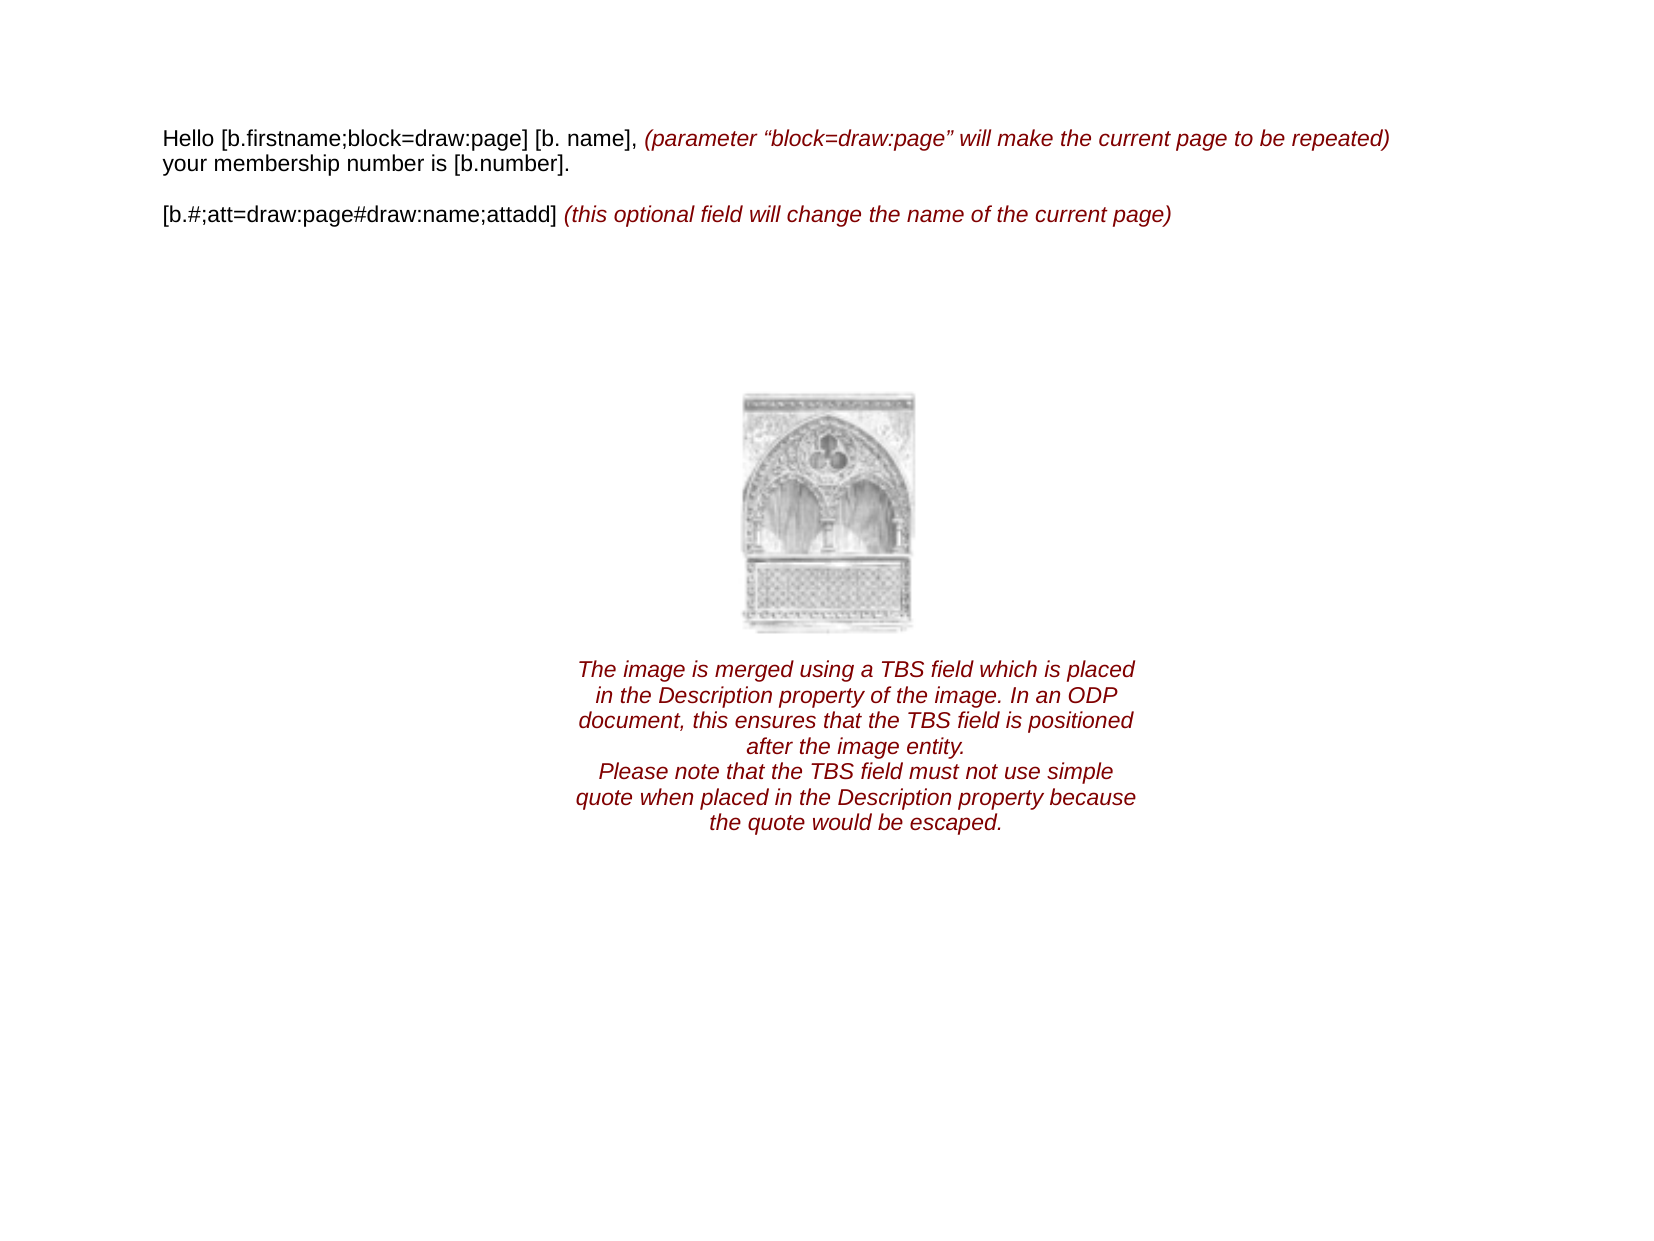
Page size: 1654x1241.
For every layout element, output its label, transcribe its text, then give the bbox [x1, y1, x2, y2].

text_box The image is merged using a TBS field which is placed in the Description property of the image. In an ODP document, this ensures that the TBS field is positioned after the image entity. Please note that the TBS field must not use simple quote when placed in the Description property because the quote would be escaped. [561, 649, 1152, 845]
picture [735, 390, 922, 638]
text_box Hello [b.firstname;block=draw:page] [b. name], (parameter “block=draw:page” will make the current page to be repeated) your membership number is [b.number]. [b.#;att=draw:page#draw:name;attadd] (this optional field will change the name of the current page) [147, 118, 1536, 266]
